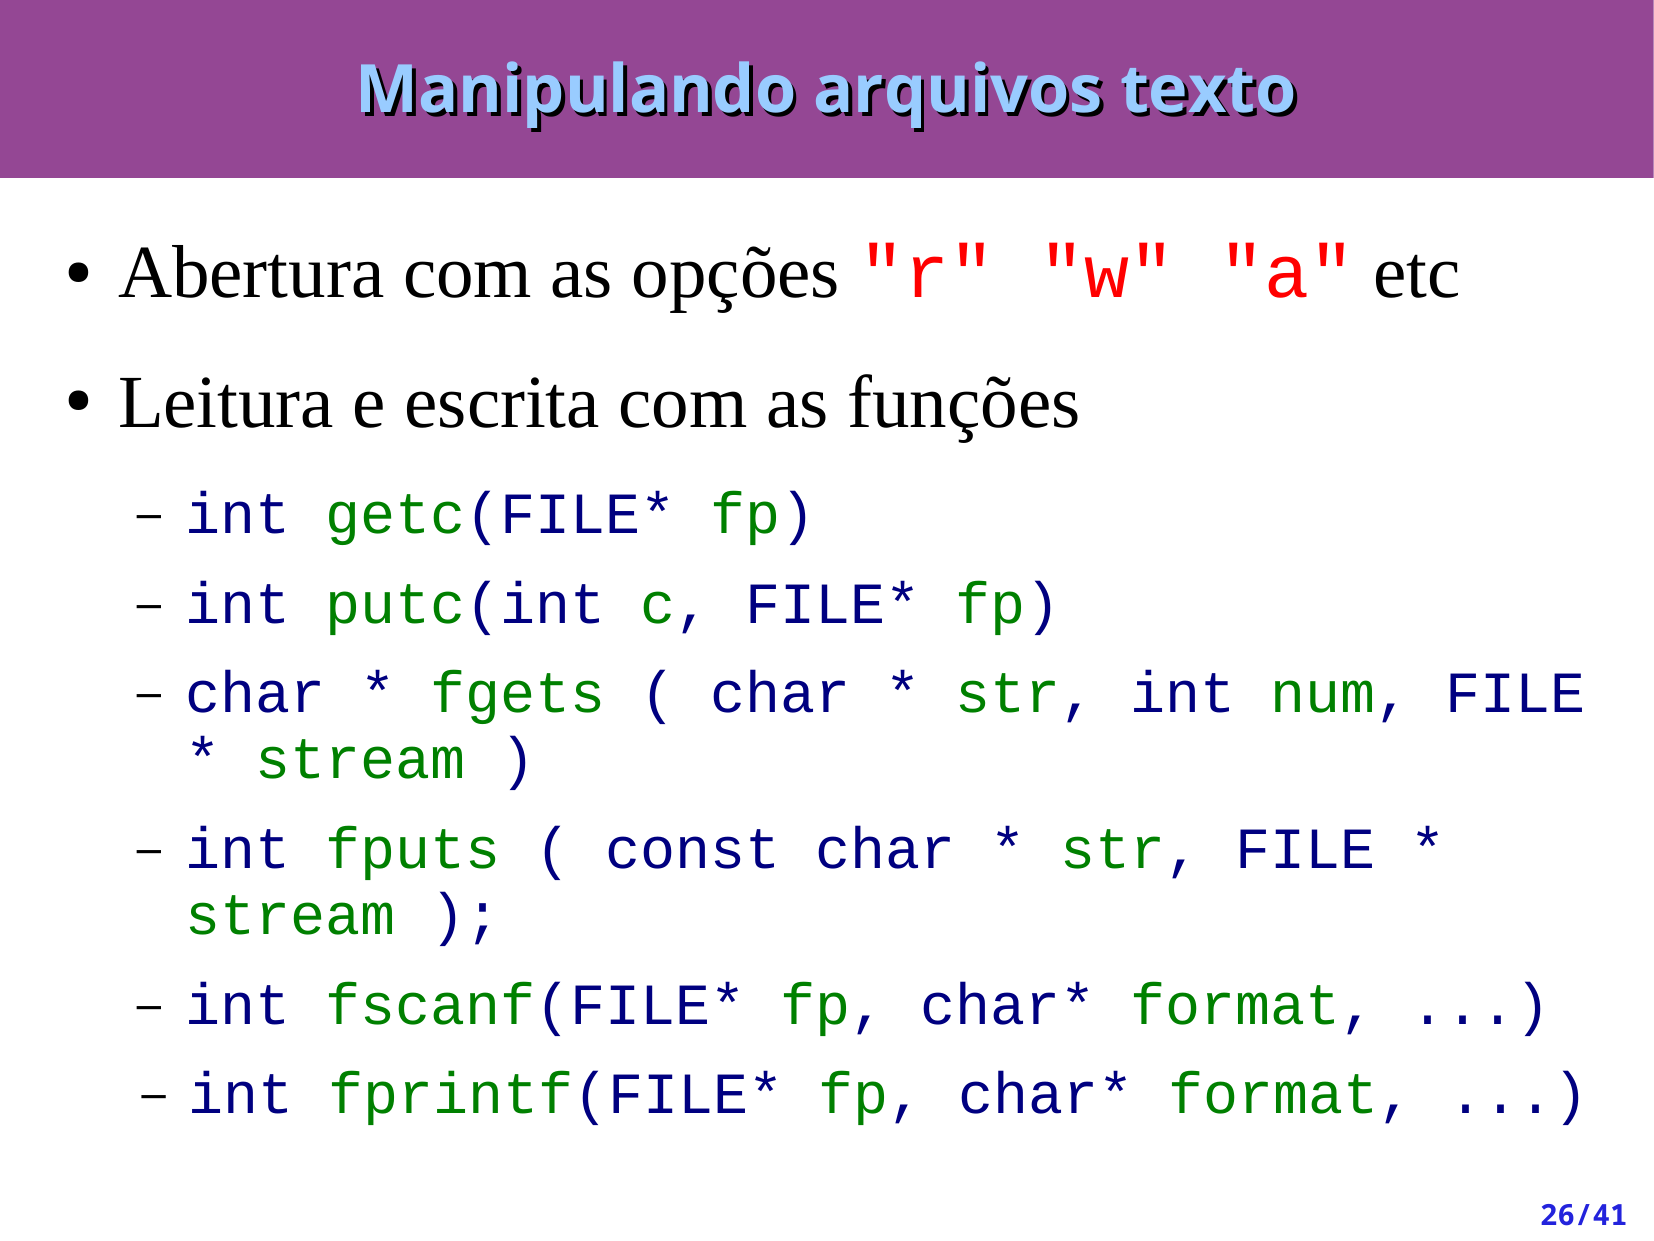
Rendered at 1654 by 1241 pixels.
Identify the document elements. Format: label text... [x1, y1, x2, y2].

list Abertura com as opções "r" "w" "a" etc Leitura e escrita com as funções int getc(FILE* fp) int putc(int c, FILE* fp) char * fgets ( char * str, int num, FILE * stream ) int fputs ( const char * str, FILE * stream ); int fscanf(FILE* fp, char* format, ...) int fprintf(FILE* fp, char* format, ...) [47, 230, 1613, 1182]
title Manipulando arquivos texto [82, 0, 1571, 176]
